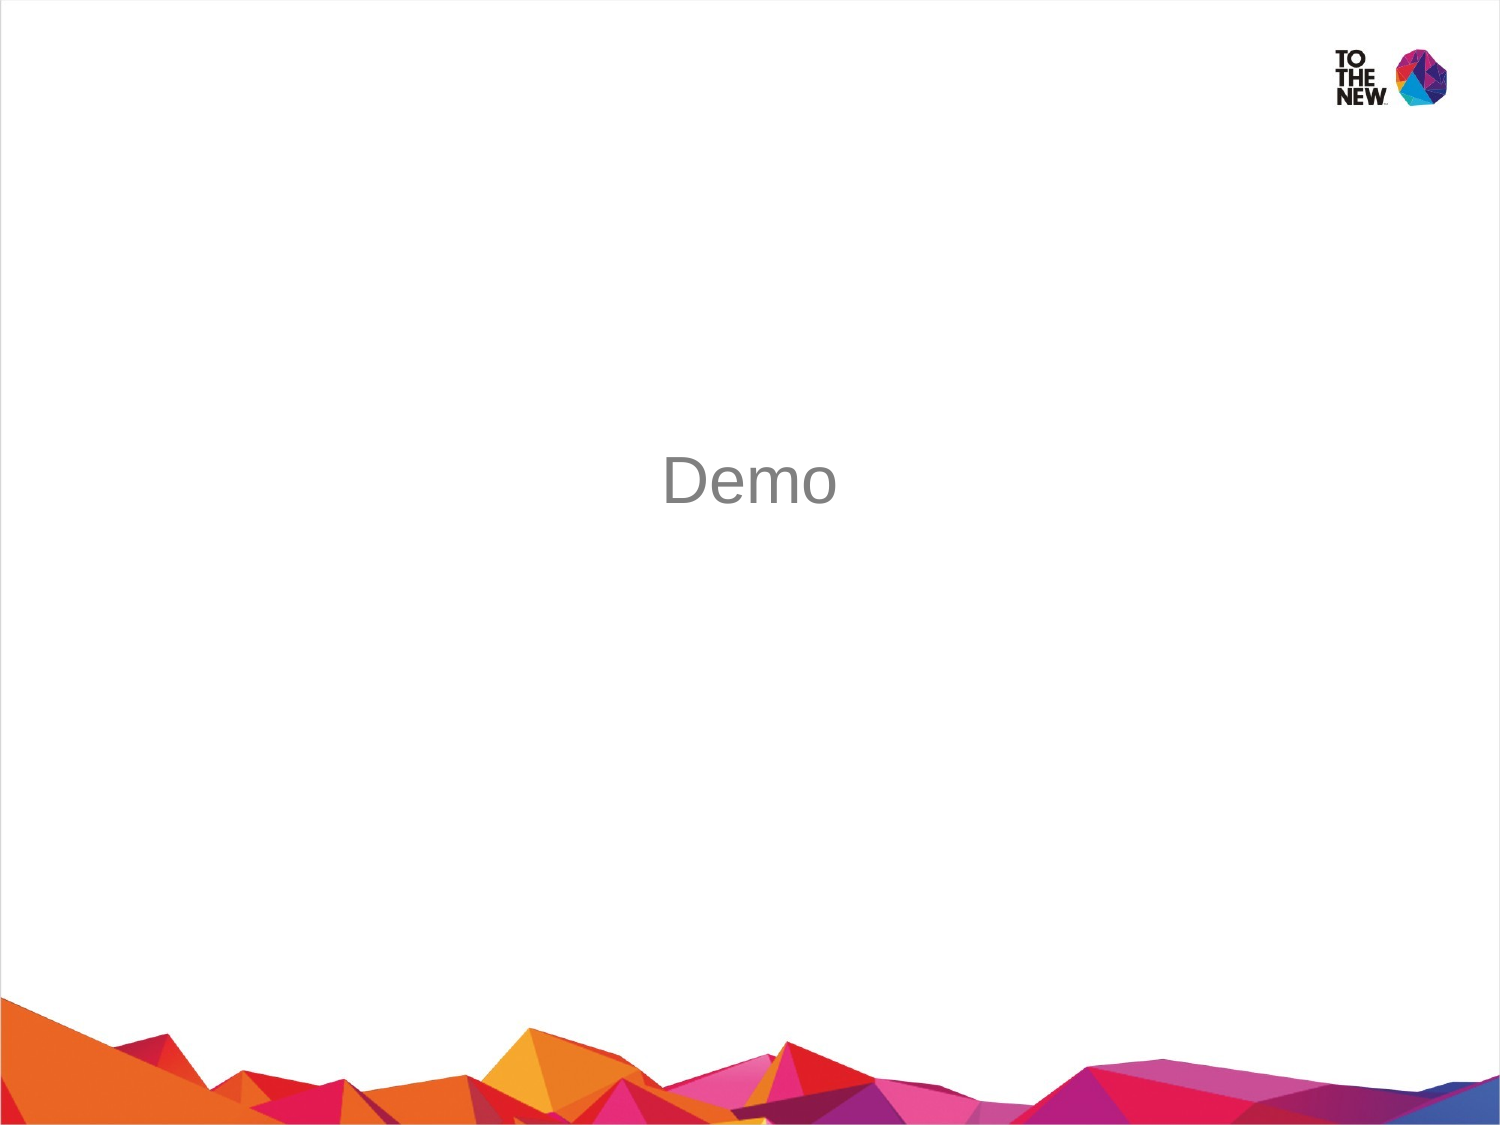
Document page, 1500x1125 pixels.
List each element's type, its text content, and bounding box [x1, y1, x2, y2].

picture [0, 0, 1500, 1125]
subtitle Demo [75, 44, 1425, 916]
